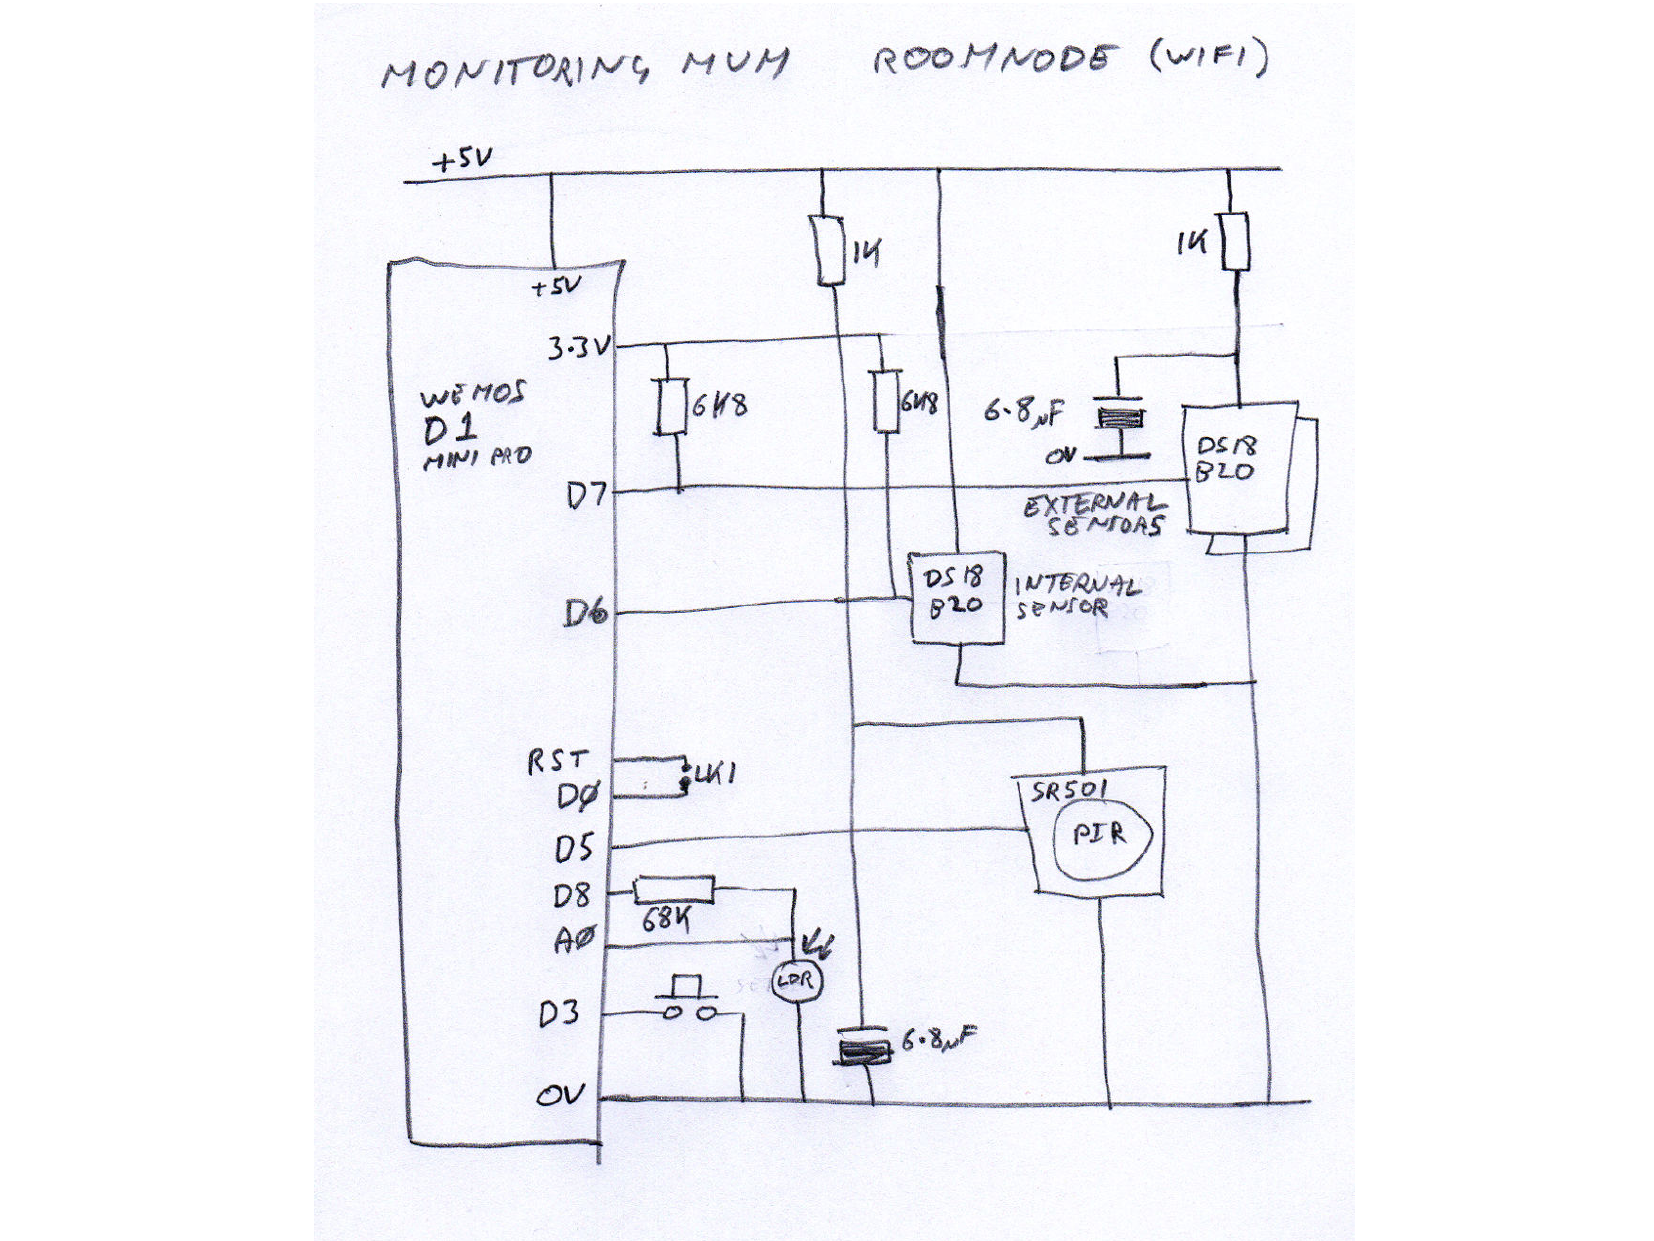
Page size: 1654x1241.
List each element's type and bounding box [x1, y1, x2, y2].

picture [314, 3, 1355, 1241]
